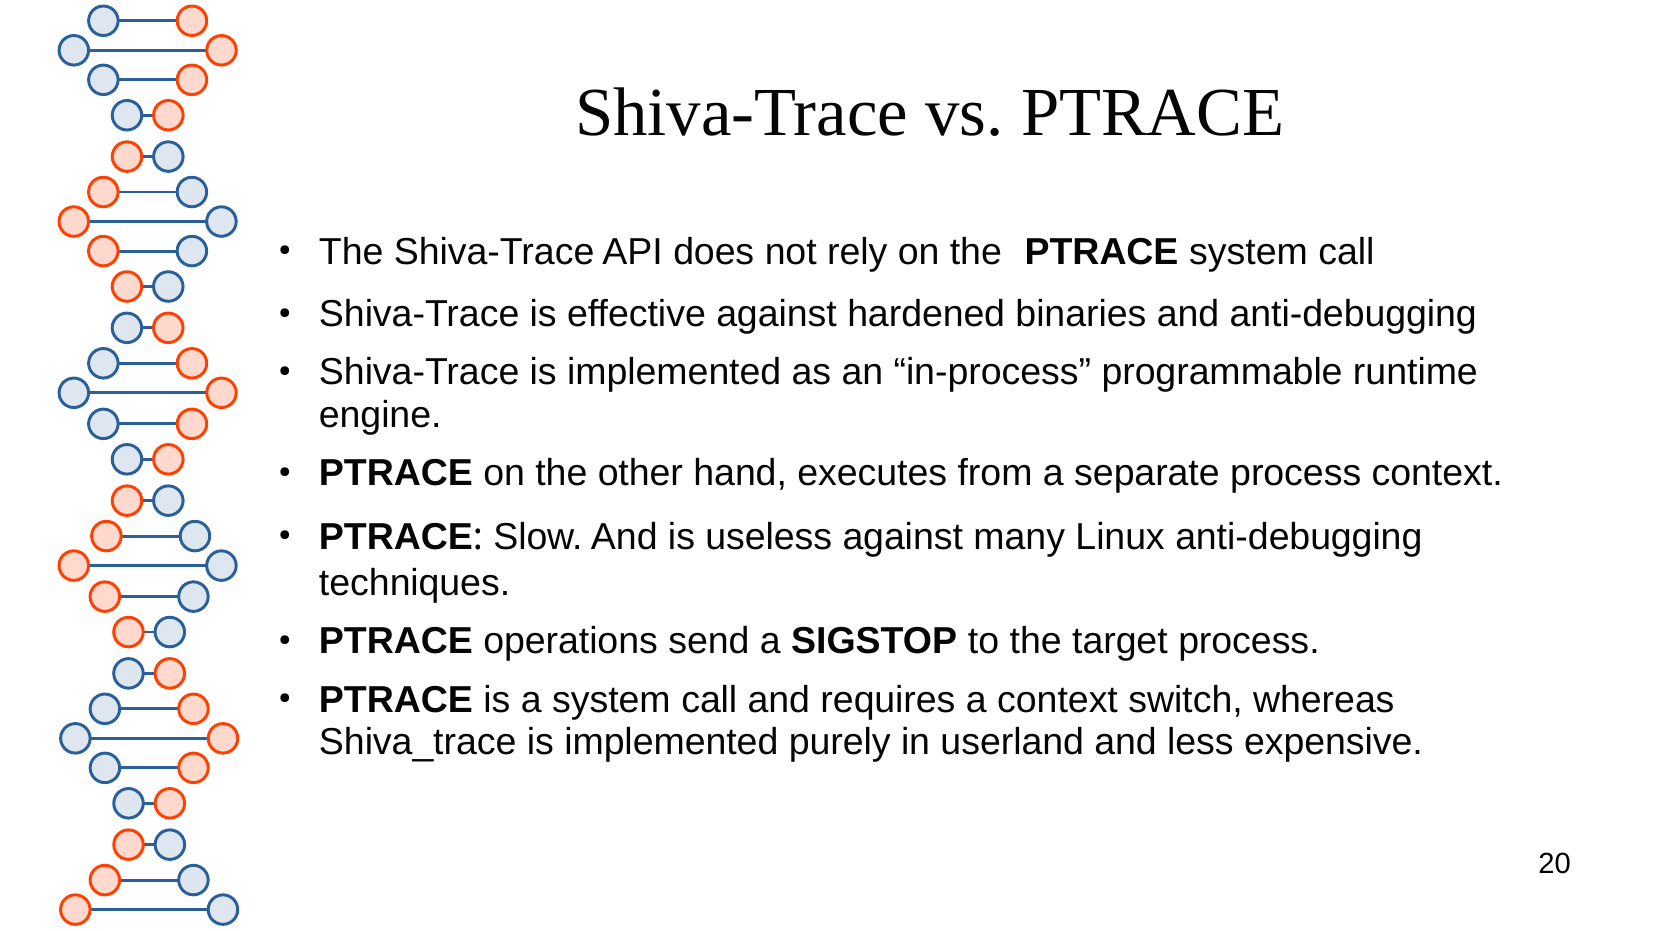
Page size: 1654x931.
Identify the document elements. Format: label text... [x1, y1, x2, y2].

list The Shiva-Trace API does not rely on the PTRACE system call Shiva-Trace is effective against hardened binaries and anti-debugging Shiva-Trace is implemented as an “in-process” programmable runtime engine. PTRACE on the other hand, executes from a separate process context. PTRACE: Slow. And is useless against many Linux anti-debugging techniques. PTRACE operations send a SIGSTOP to the target process. PTRACE is a system call and requires a context switch, whereas Shiva_trace is implemented purely in userland and less expensive. [265, 225, 1595, 765]
title Shiva-Trace vs. PTRACE [265, 35, 1595, 189]
